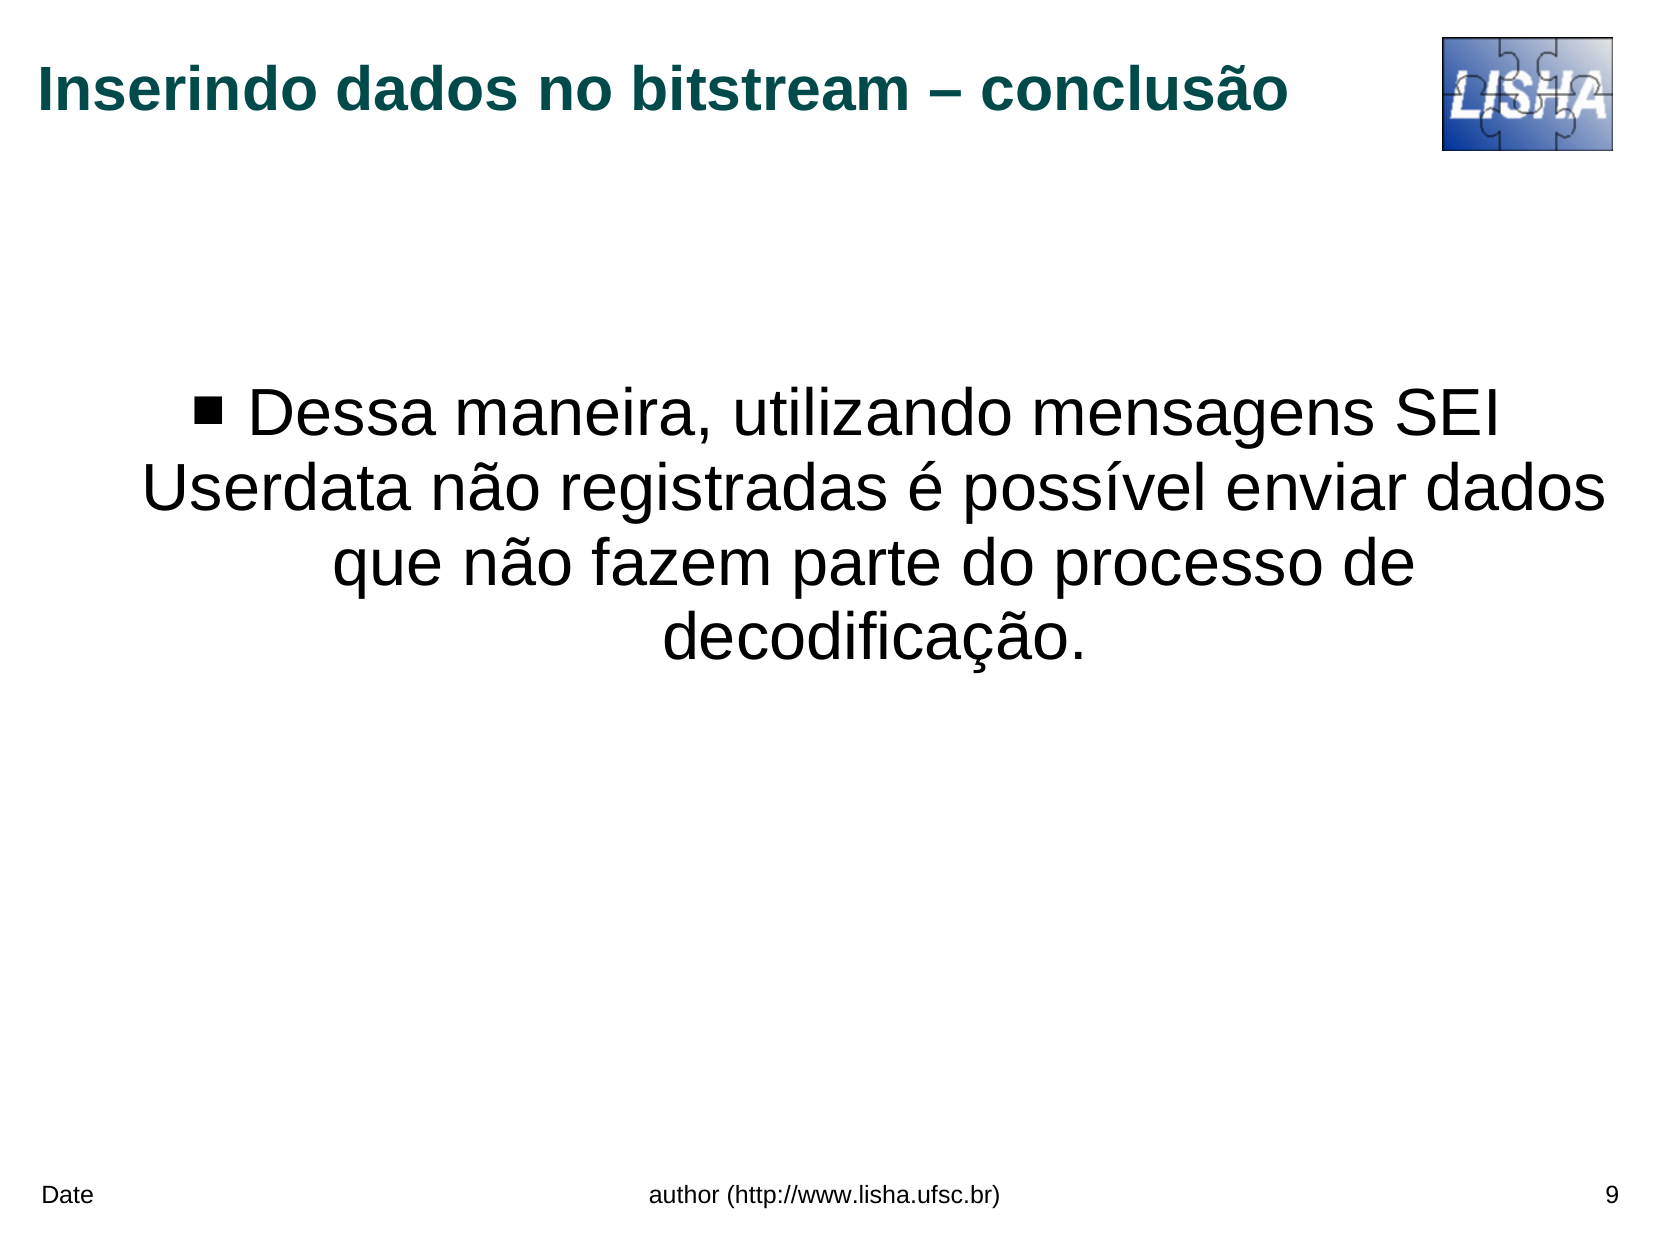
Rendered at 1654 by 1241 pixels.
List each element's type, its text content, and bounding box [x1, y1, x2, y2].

picture [1442, 37, 1613, 151]
list Dessa maneira, utilizando mensagens SEI Userdata não registradas é possível enviar dados que não fazem parte do processo de decodificação. [37, 375, 1613, 1163]
title Inserindo dados no bitstream – conclusão [37, 37, 1426, 151]
